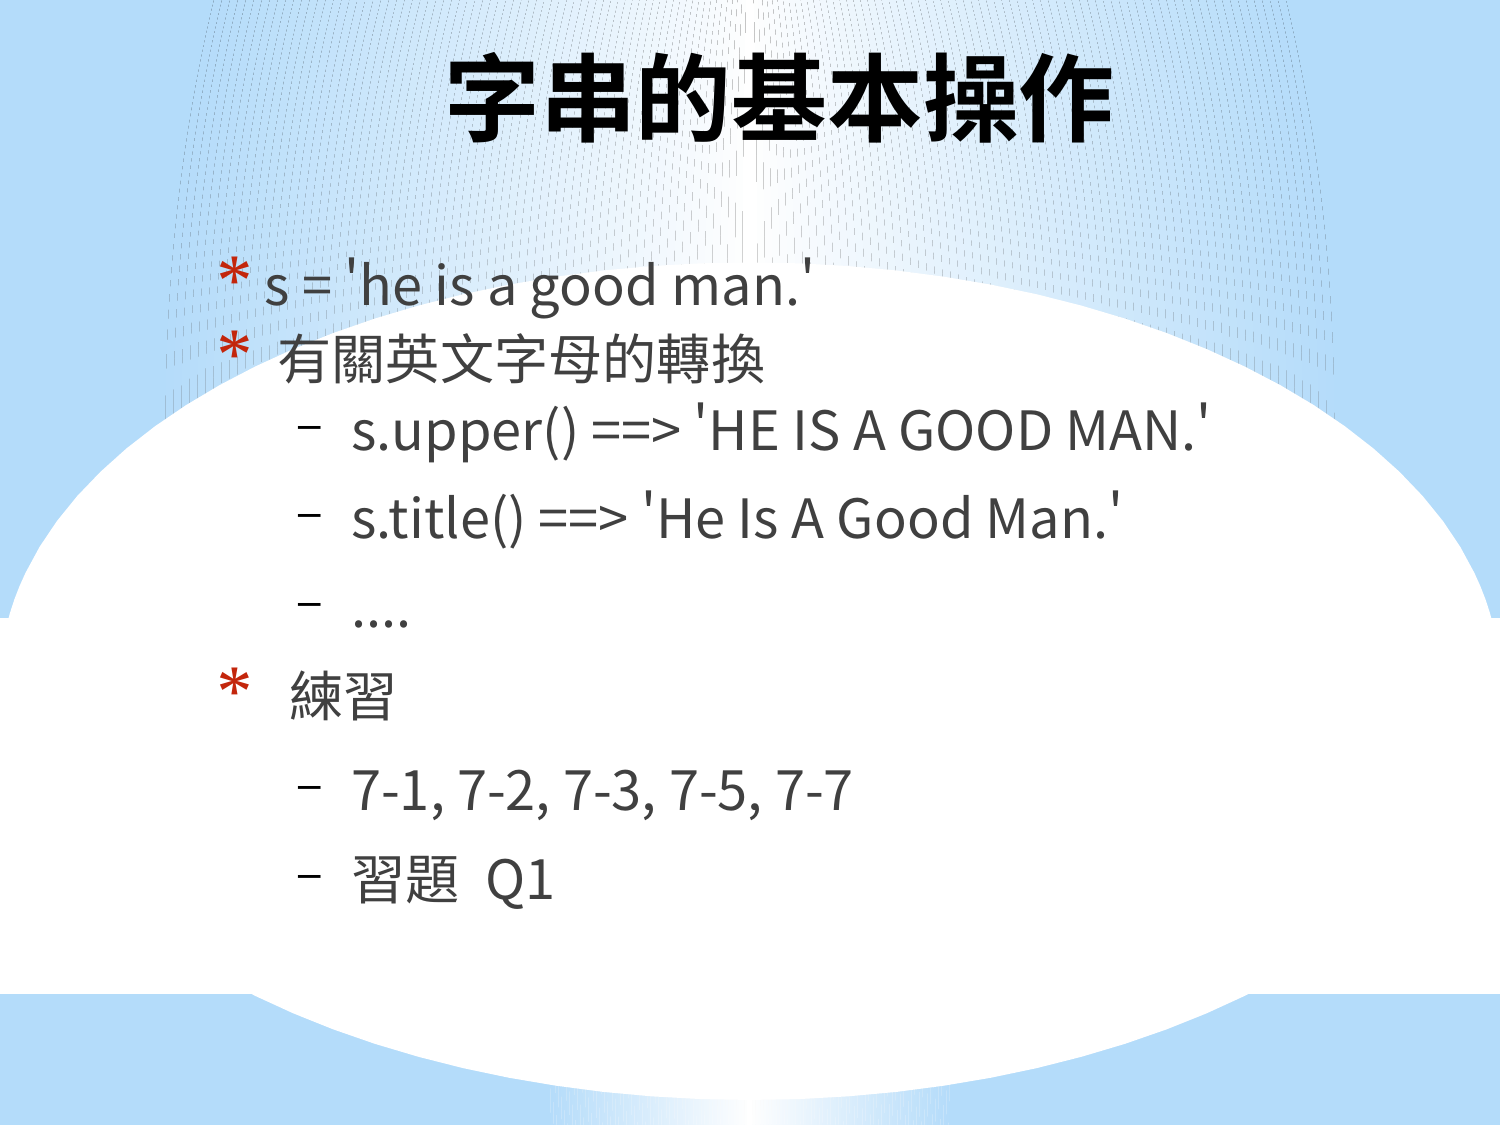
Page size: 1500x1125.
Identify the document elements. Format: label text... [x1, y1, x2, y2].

title 字串的基本操作 [147, 30, 1412, 219]
list s = 'he is a good man.' 有關英文字母的轉換 s.upper() ==> 'HE IS A GOOD MAN.' s.title() ==> 'He Is A Good Man.' .... 練習 7-1, 7-2, 7-3, 7-5, 7-7 習題 Q1 [194, 243, 1400, 1047]
